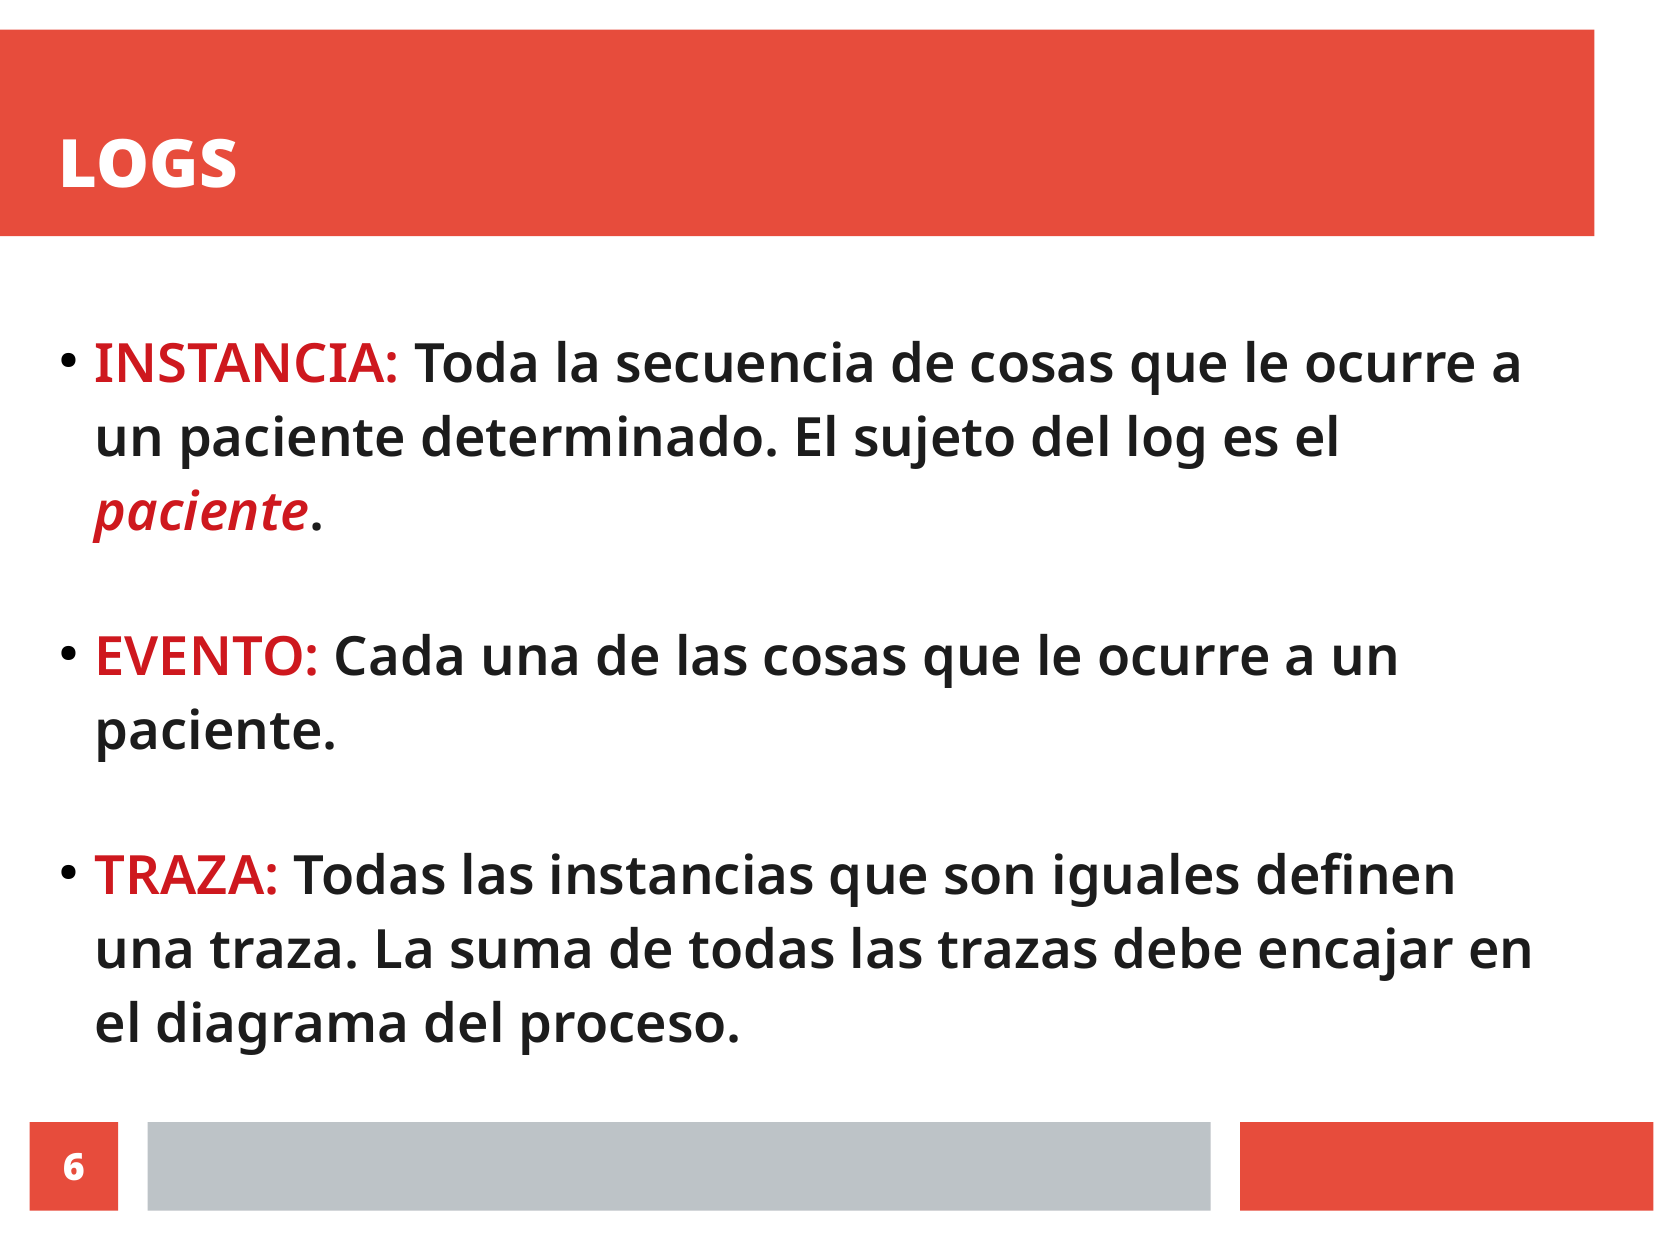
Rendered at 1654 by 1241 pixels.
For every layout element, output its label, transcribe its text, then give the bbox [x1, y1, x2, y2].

list INSTANCIA: Toda la secuencia de cosas que le ocurre a un paciente determinado. El sujeto del log es el paciente. EVENTO: Cada una de las cosas que le ocurre a un paciente. TRAZA: Todas las instancias que son iguales definen una traza. La suma de todas las trazas debe encajar en el diagrama del proceso. [59, 324, 1565, 1093]
title LOGS [59, 59, 1595, 207]
